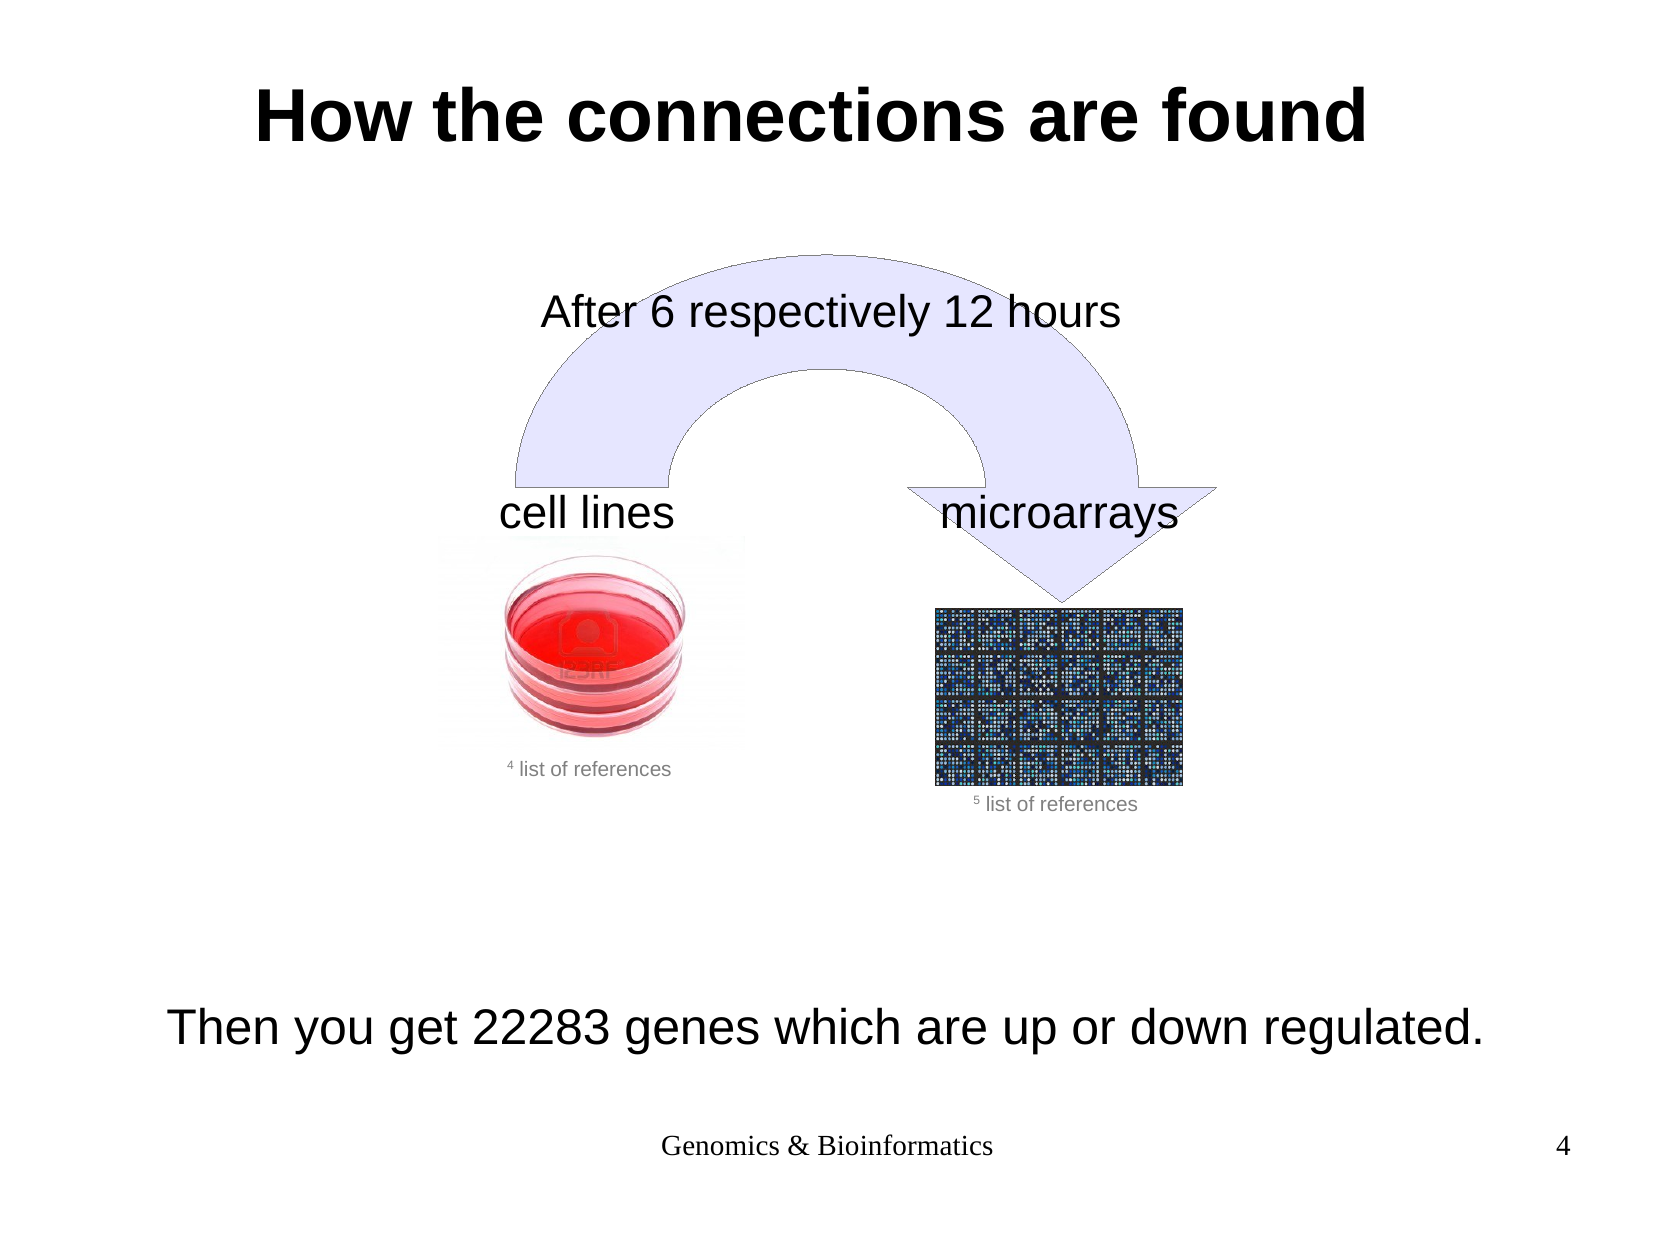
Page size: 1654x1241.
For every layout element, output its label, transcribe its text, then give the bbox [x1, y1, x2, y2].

text_box [691, 254, 963, 278]
text_box [1204, 487, 1217, 497]
text_box [515, 359, 1139, 479]
text_box cell lines [484, 479, 705, 536]
text_box [1004, 560, 1120, 603]
text_box microarrays [925, 479, 1204, 560]
text_box After 6 respectively 12 hours [525, 278, 1152, 359]
picture [438, 536, 745, 751]
text_box How the connections are found [239, 66, 1415, 166]
text_box 5 list of references [935, 785, 1183, 854]
text_box 4 list of references [492, 750, 688, 796]
text_box [907, 487, 925, 501]
text_box Then you get 22283 genes which are up or down regulated. [151, 992, 1502, 1119]
picture [935, 608, 1183, 785]
